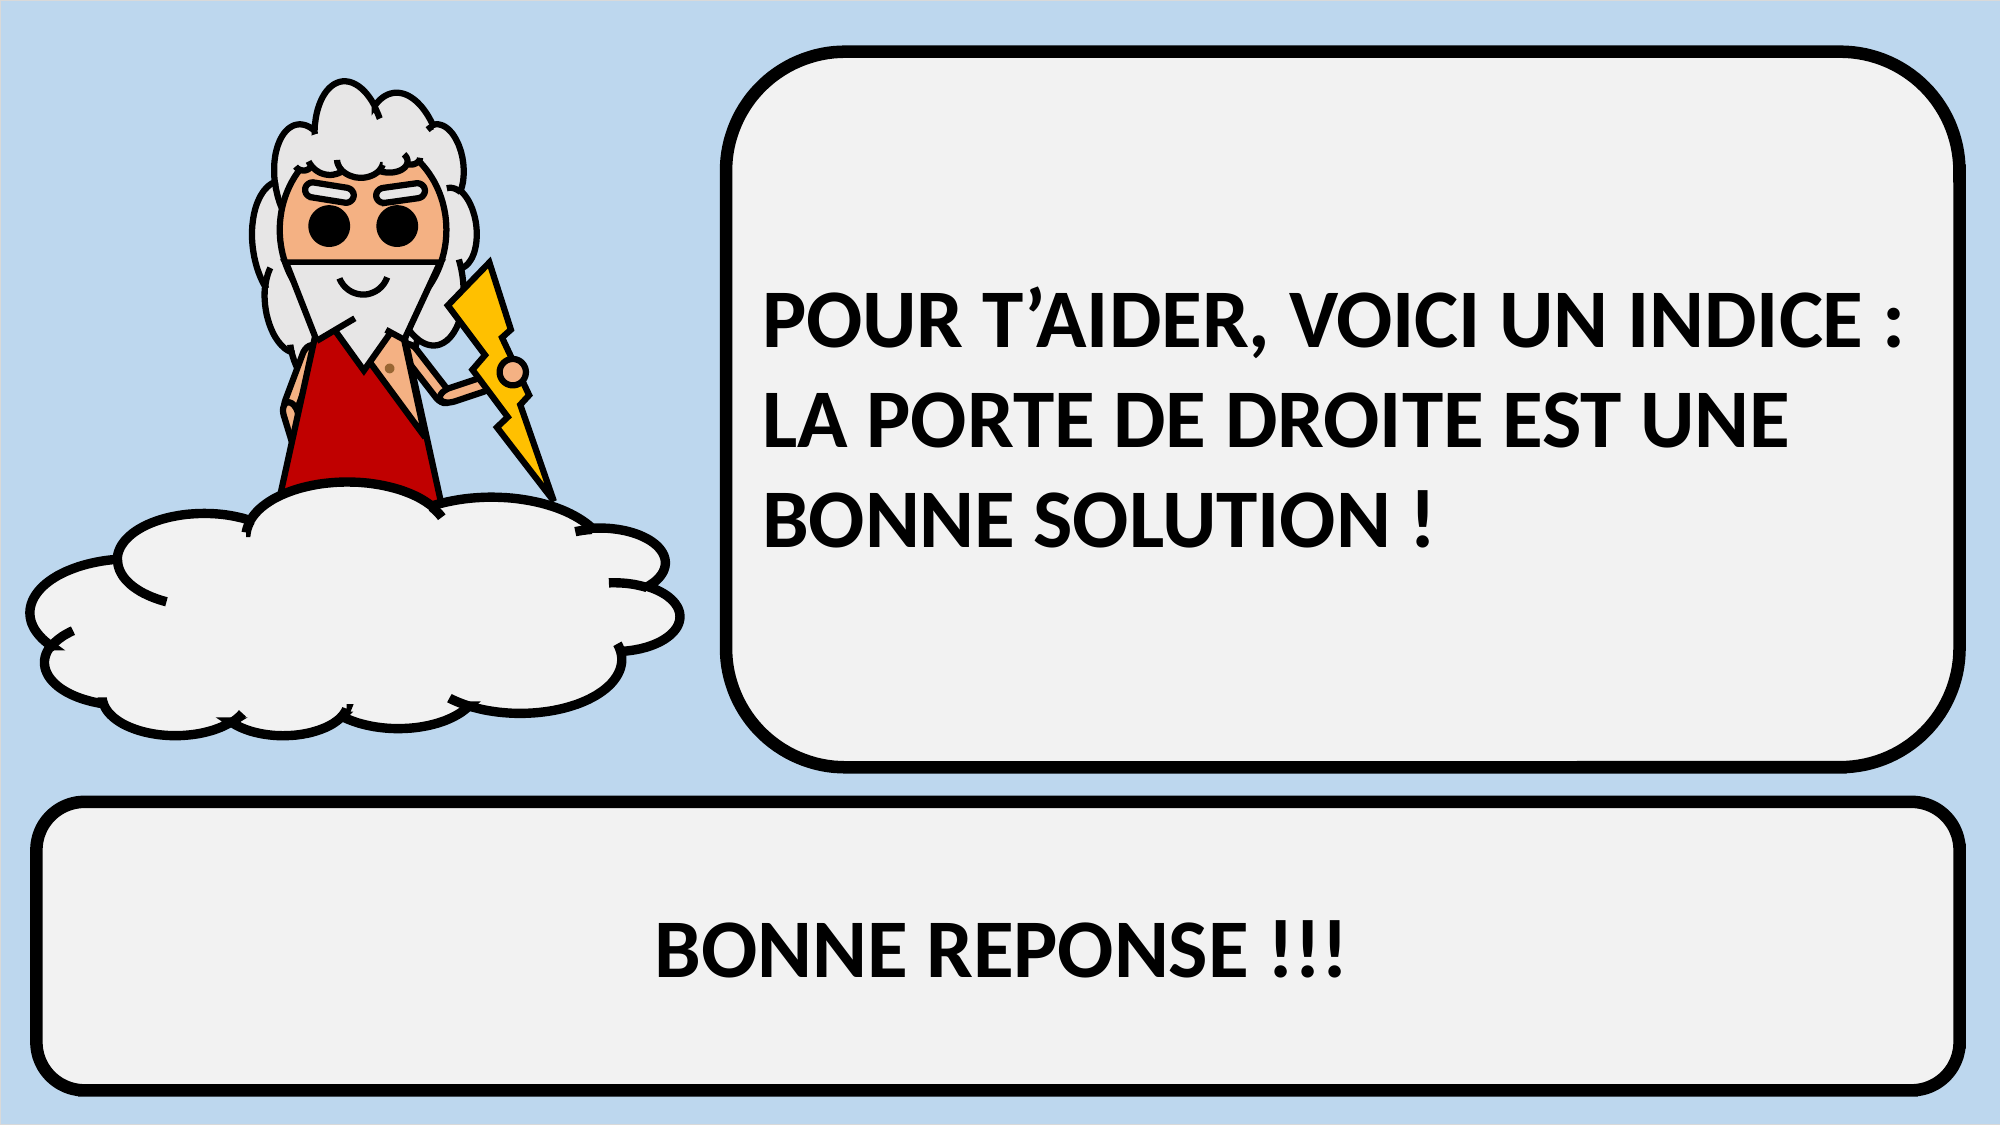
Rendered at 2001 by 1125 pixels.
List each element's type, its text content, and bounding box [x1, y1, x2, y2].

text_box POUR T’AIDER, VOICI UN INDICE : LA PORTE DE DROITE EST UNE BONNE SOLUTION ! [746, 256, 1939, 576]
text_box BONNE REPONSE !!! [371, 887, 1633, 1004]
text_box [0, 0, 2000, 1125]
